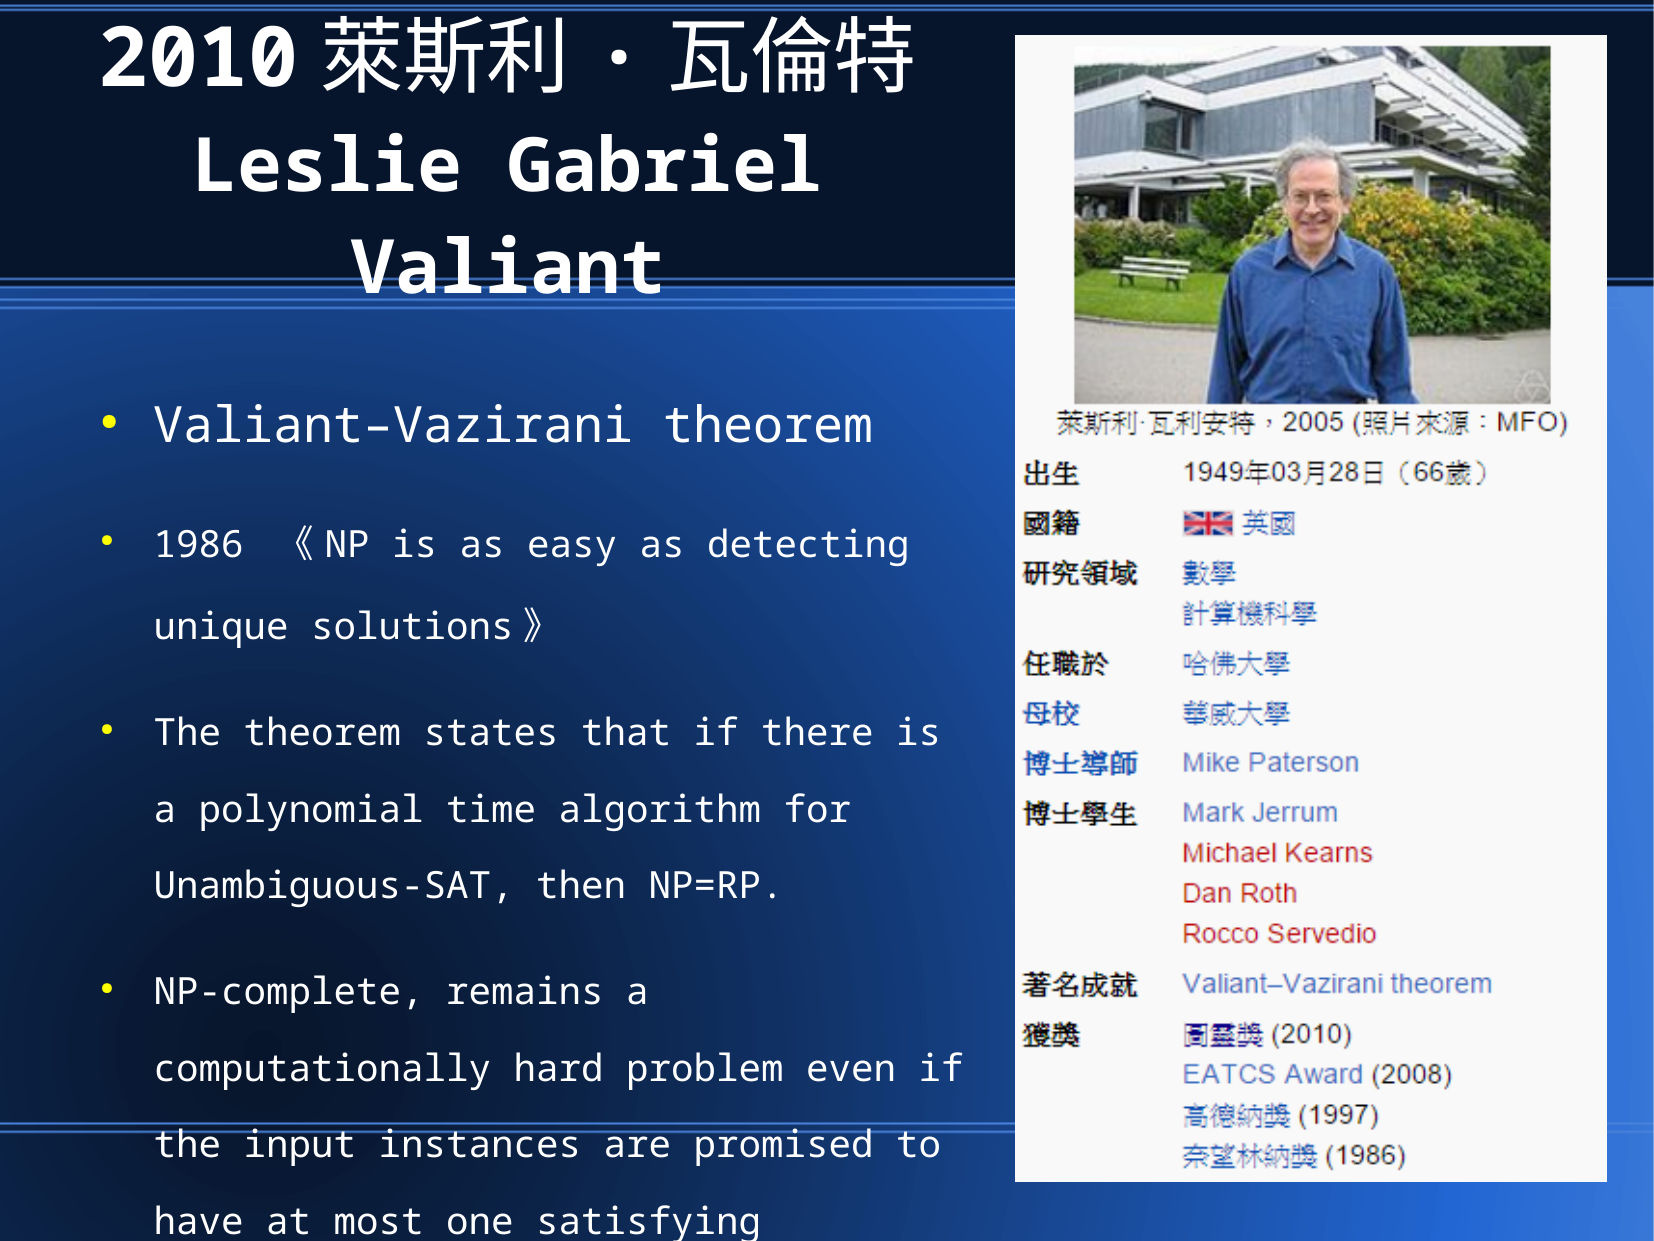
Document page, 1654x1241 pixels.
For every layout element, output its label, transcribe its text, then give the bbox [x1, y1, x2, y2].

picture [0, 0, 1654, 1241]
list Valiant–Vazirani theorem 1986 《NP is as easy as detecting unique solutions》 The theorem states that if there is a polynomial time algorithm for Unambiguous-SAT, then NP=RP. NP-complete, remains a computationally hard problem even if the input instances are promised to have at most one satisfying assignment. [82, 355, 981, 1170]
title 2010 萊斯利·瓦倫特 Leslie Gabriel Valiant [82, 32, 934, 273]
picture [744, 1216, 754, 1232]
